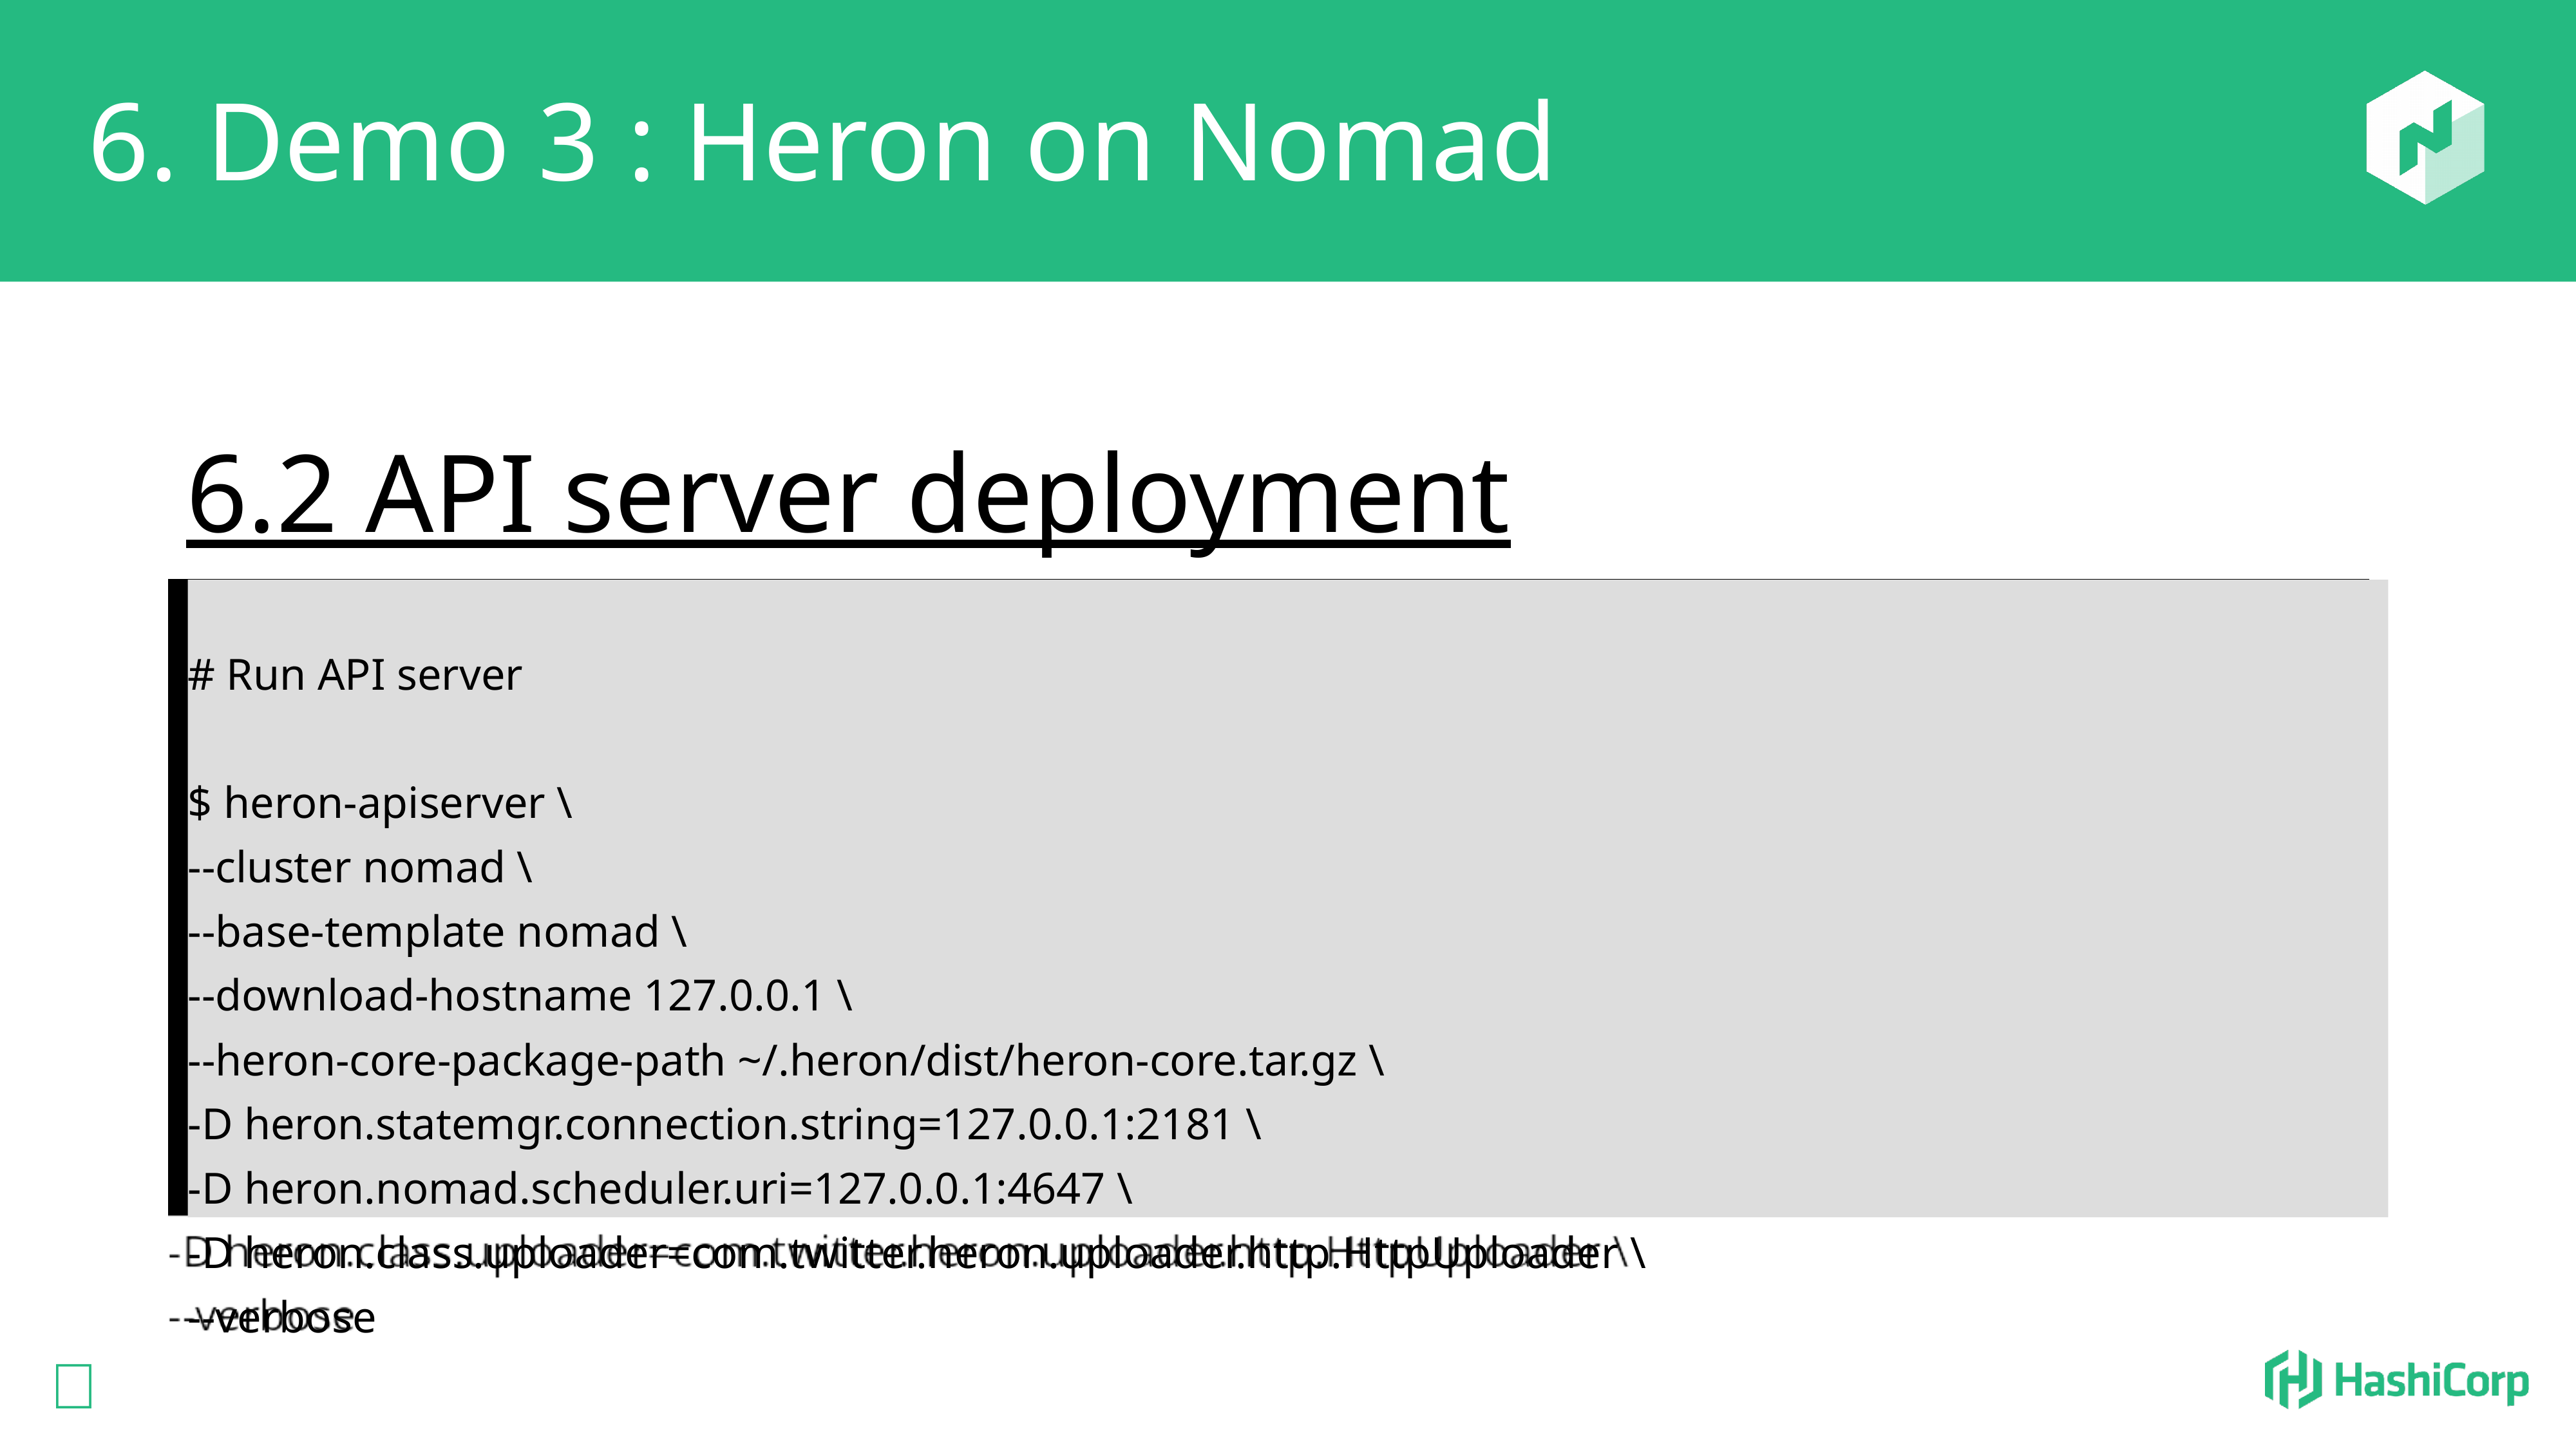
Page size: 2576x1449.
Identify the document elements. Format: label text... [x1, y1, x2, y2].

list # Run API server $ heron-apiserver \ --cluster nomad \ --base-template nomad \ --download-hostname 127.0.0.1 \ --heron-core-package-path ~/.heron/dist/heron-core.tar.gz \ -D heron.statemgr.connection.string=127.0.0.1:2181 \ -D heron.nomad.scheduler.uri=127.0.0.1:4647 \ -D heron.class.uploader=com.twitter.heron.uploader.http.HttpUploader \ --verbose [187, 580, 2389, 1218]
title 6. Demo 3 : Heron on Nomad [82, 37, 2313, 238]
picture [2358, 70, 2493, 205]
list 6.2 API server deployment [186, 402, 2387, 580]
picture [2265, 1349, 2529, 1410]
